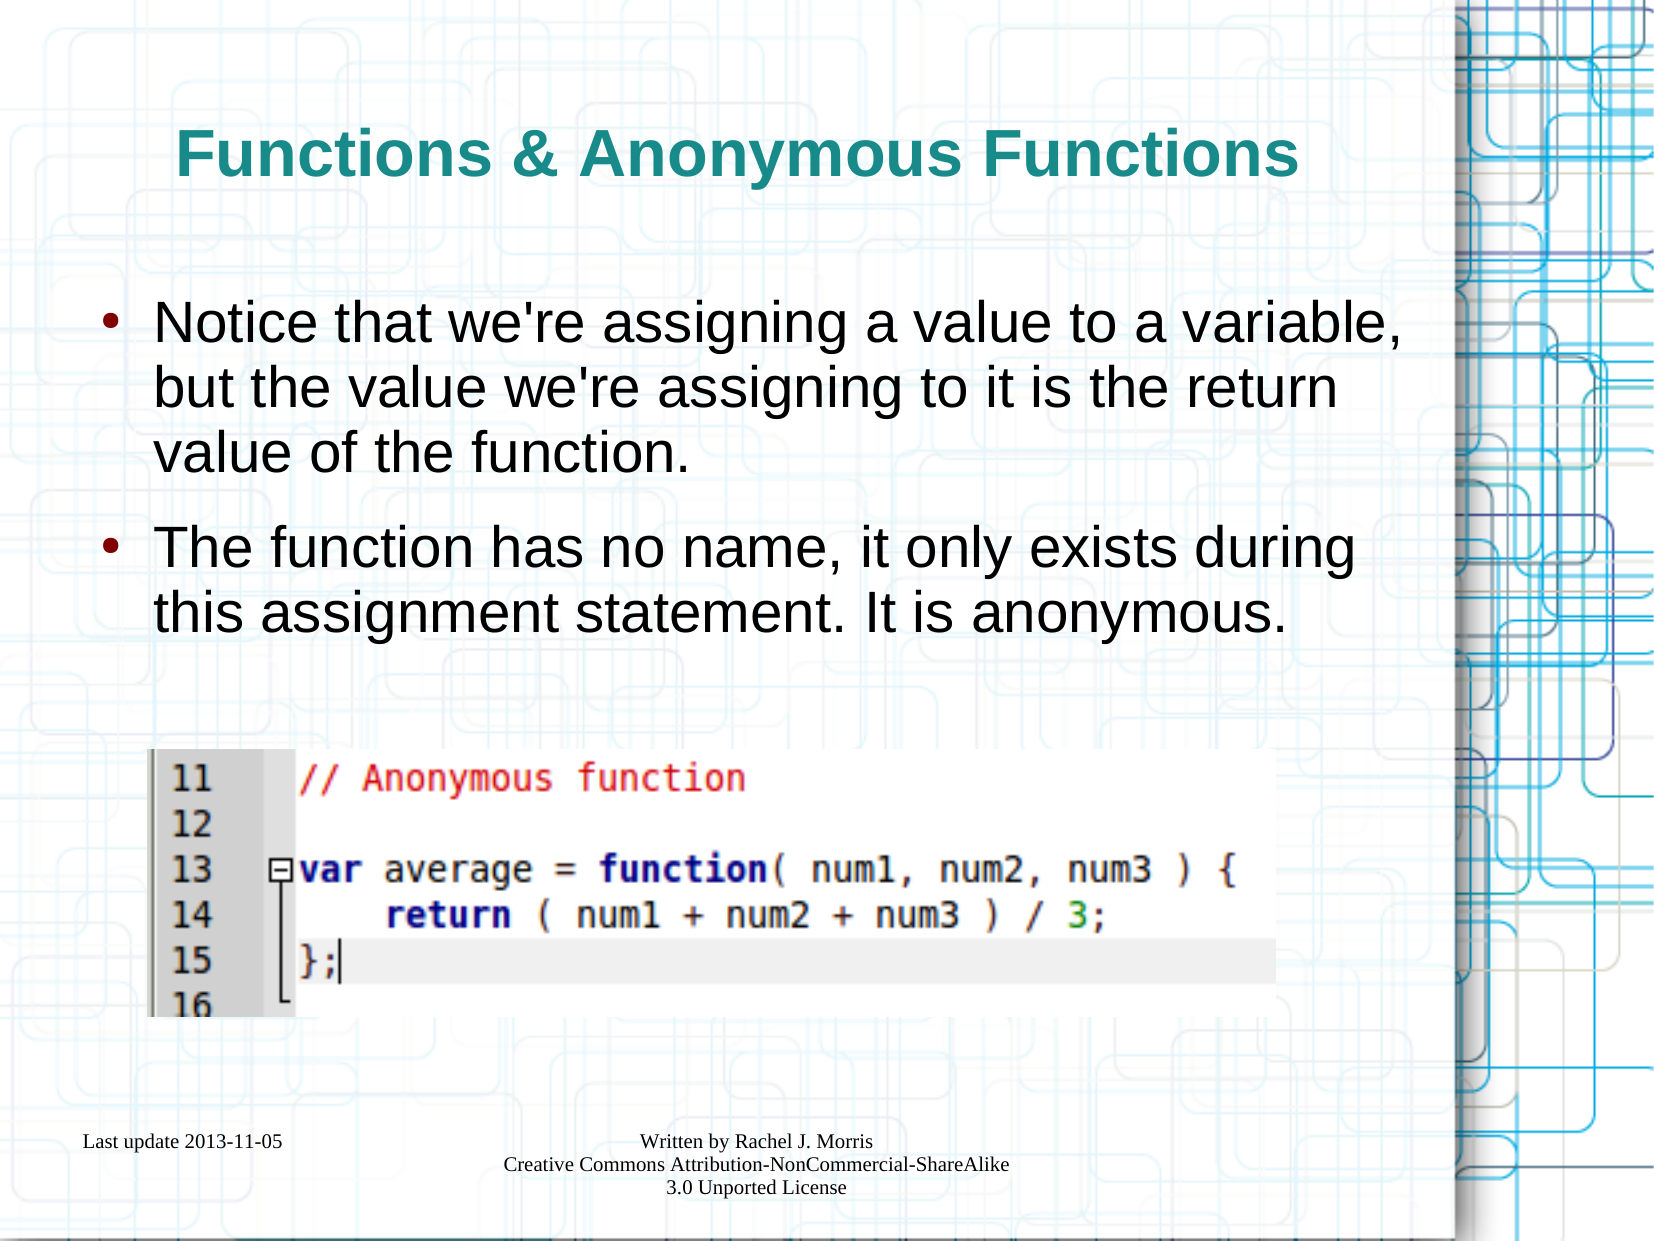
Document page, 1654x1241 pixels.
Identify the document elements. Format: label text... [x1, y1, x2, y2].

title Functions & Anonymous Functions [59, 49, 1418, 257]
list Notice that we're assigning a value to a variable, but the value we're assigning to it is the return value of the function. The function has no name, it only exists during this assignment statement. It is anonymous. [82, 290, 1418, 1010]
picture [0, 0, 1654, 1241]
